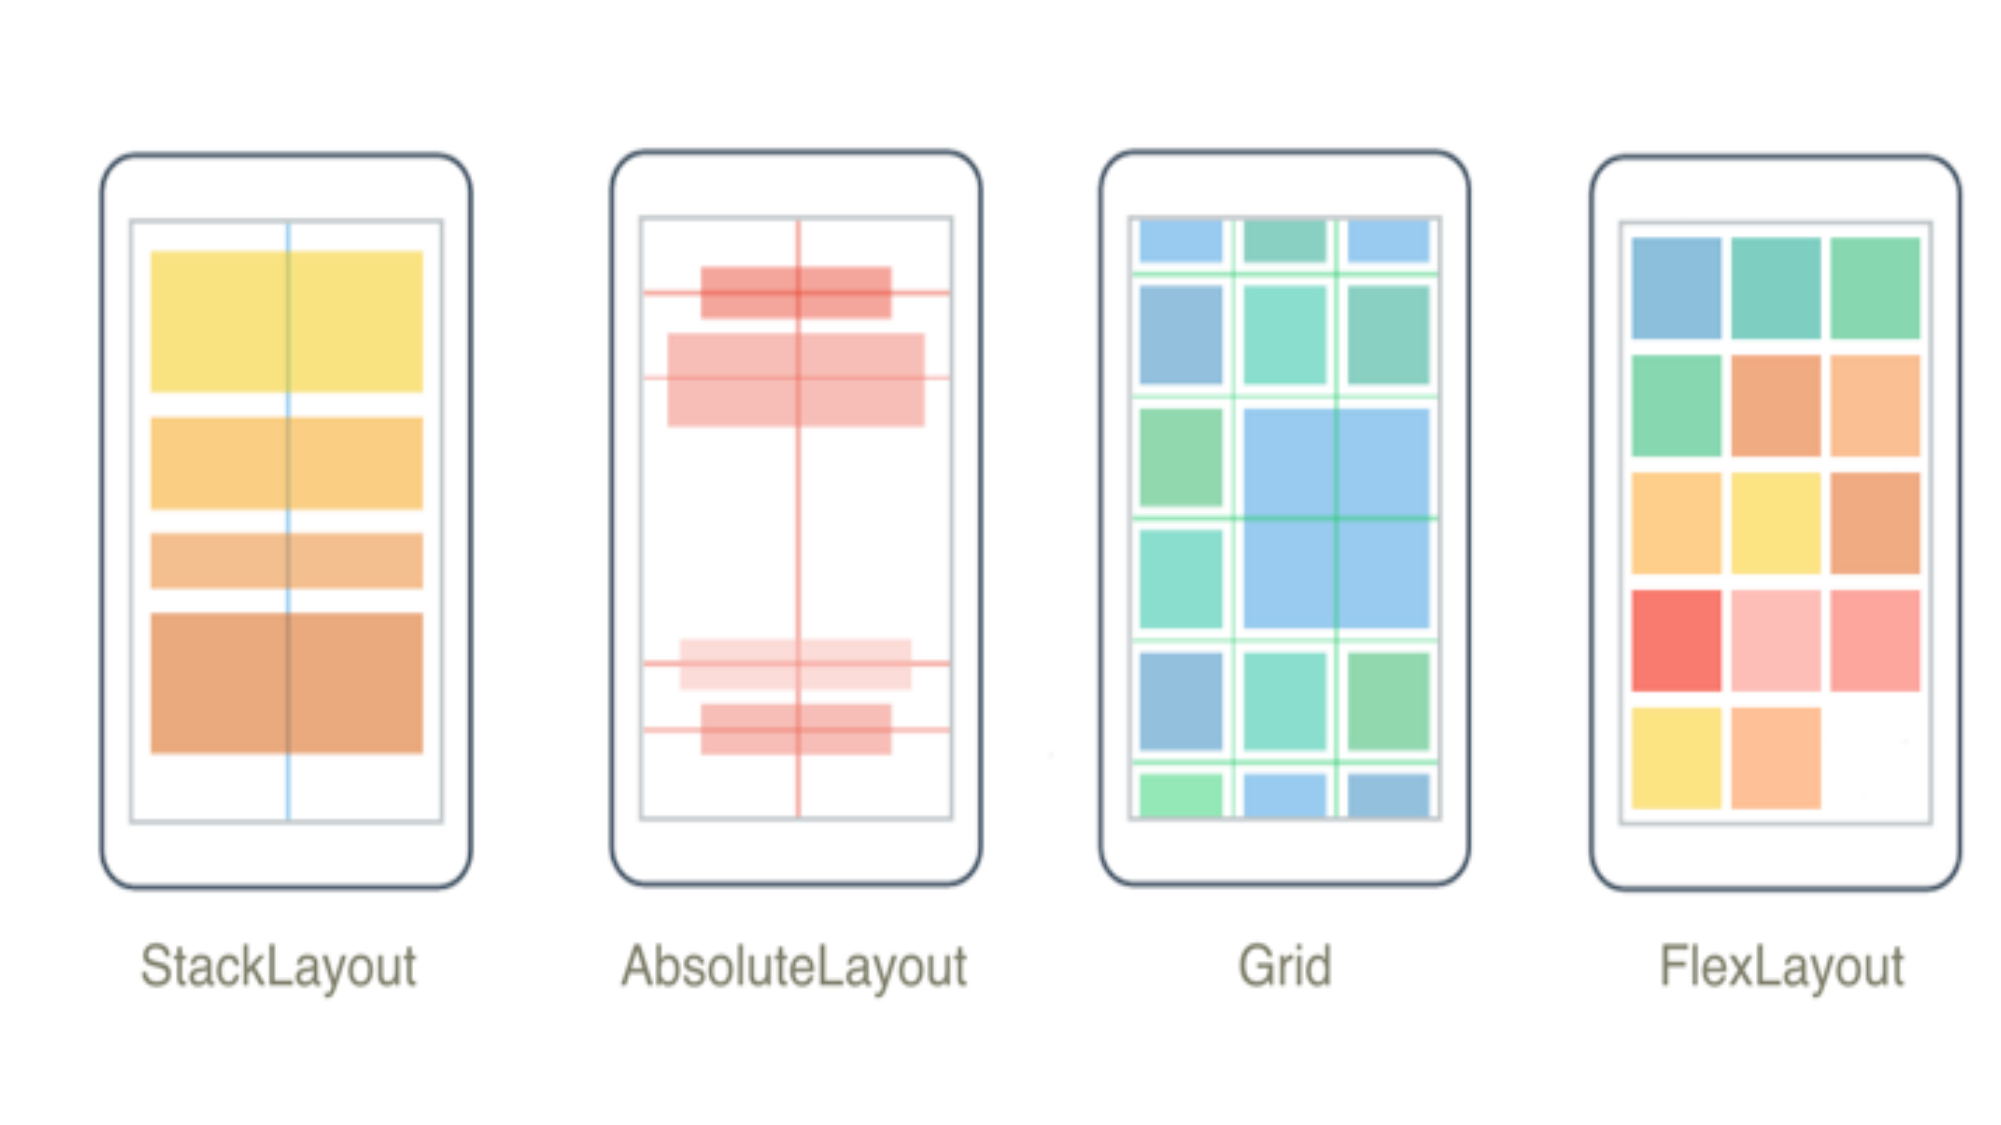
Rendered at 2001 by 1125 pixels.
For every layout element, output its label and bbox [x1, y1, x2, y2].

picture [4, 111, 2000, 1030]
